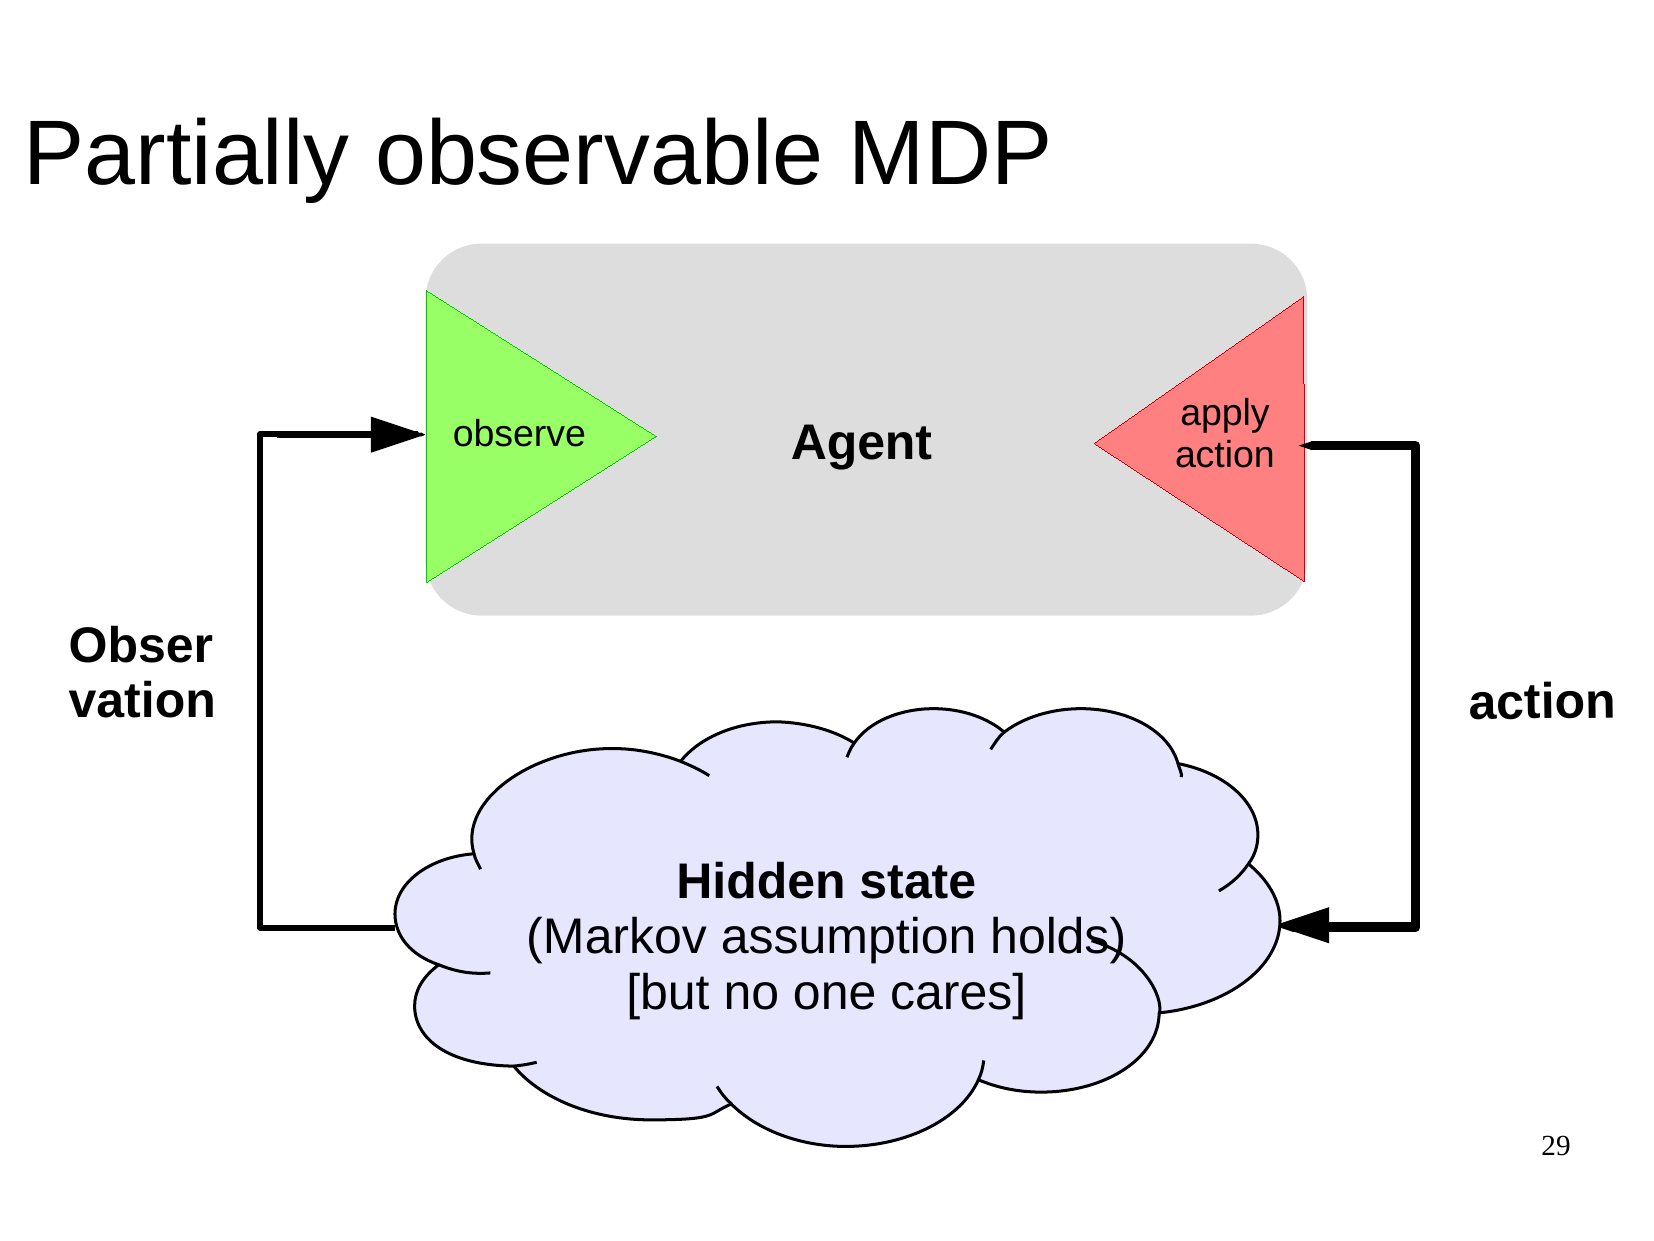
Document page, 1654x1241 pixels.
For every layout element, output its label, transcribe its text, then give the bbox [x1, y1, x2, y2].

text_box action [1444, 655, 1654, 748]
text_box Observation [45, 600, 241, 746]
text_box Hidden state (Markov assumption holds) [but no one cares] [451, 845, 1202, 1030]
text_box [471, 708, 1281, 1004]
text_box observe [404, 396, 635, 472]
text_box [394, 857, 1157, 1147]
title Partially observable MDP [23, 49, 1512, 257]
text_box apply action [1151, 375, 1299, 493]
text_box Agent [685, 398, 1039, 488]
text_box [416, 234, 1317, 625]
